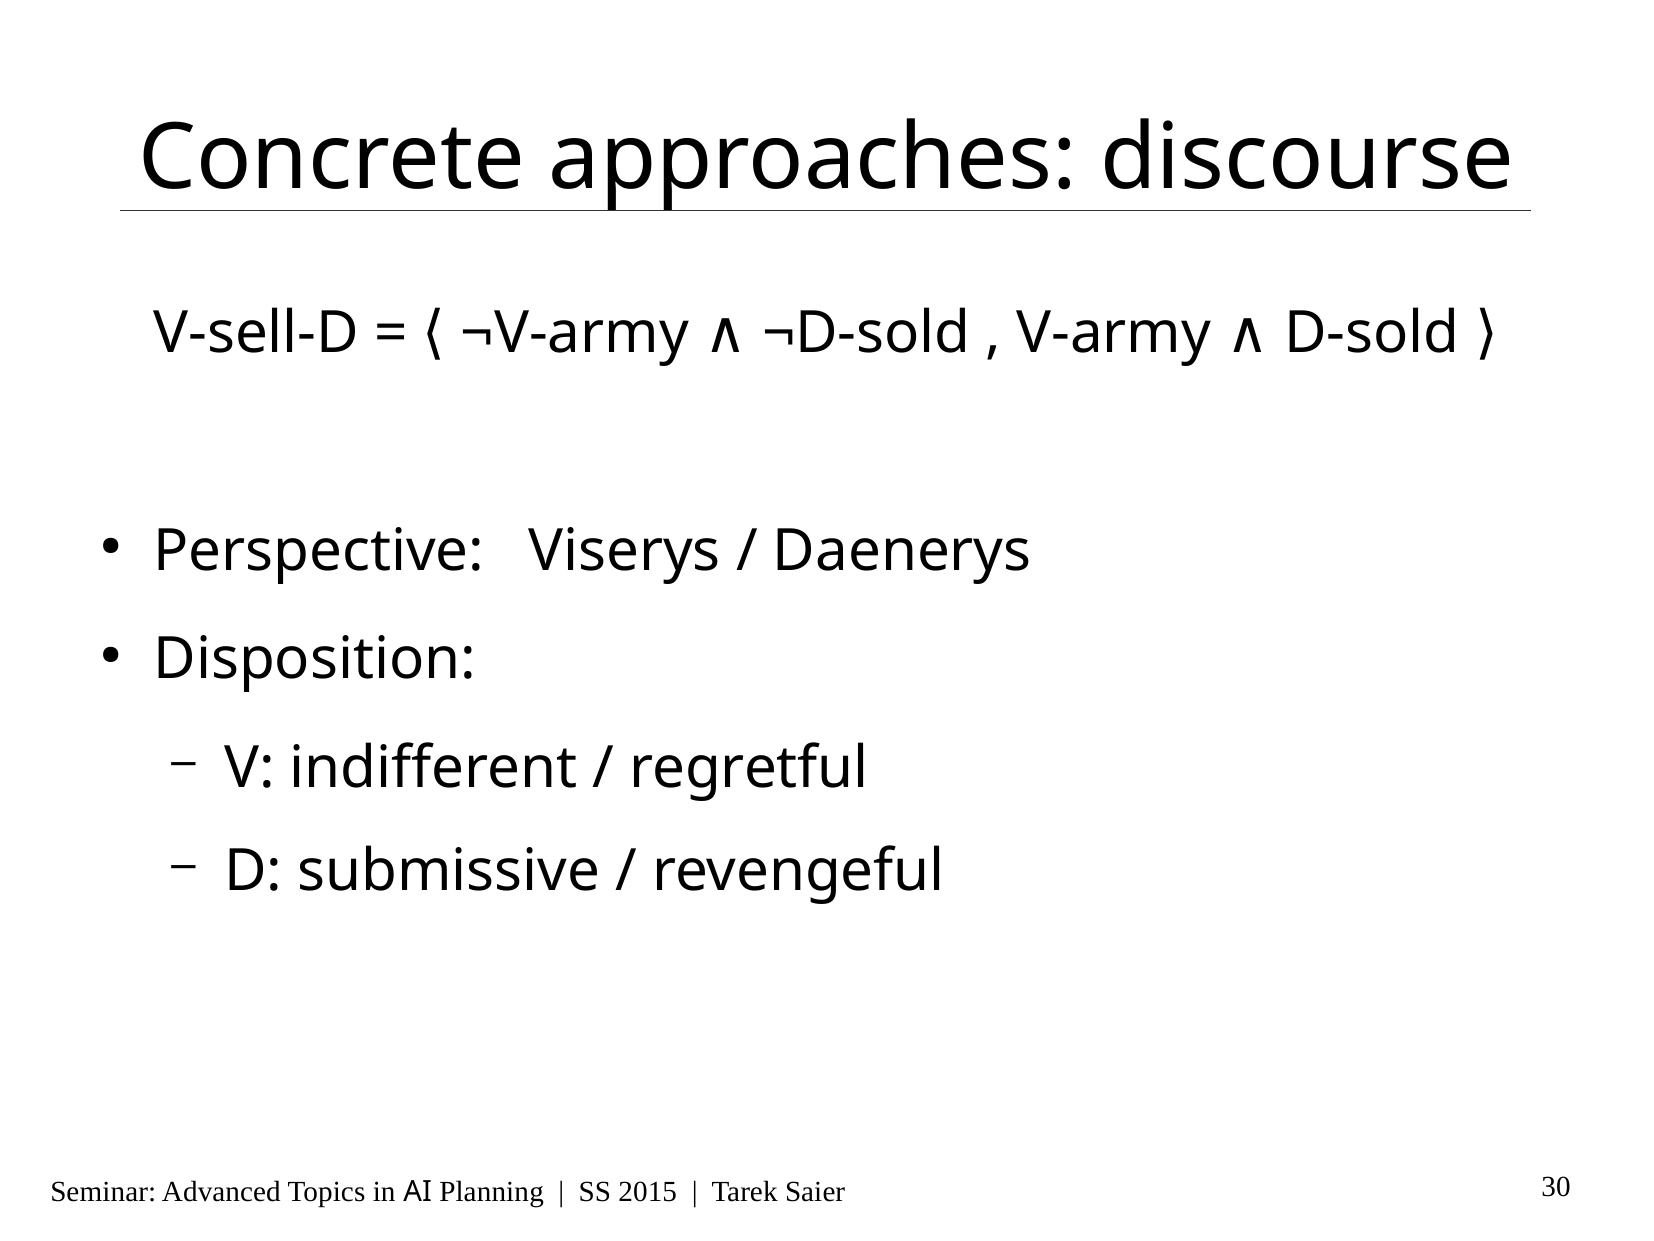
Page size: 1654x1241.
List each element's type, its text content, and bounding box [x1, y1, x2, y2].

list V-sell-D = ⟨ ¬V-army ∧ ¬D-sold , V-army ∧ D-sold ⟩ Perspective: Viserys / Daenerys Disposition: V: indifferent / regretful D: submissive / revengeful [82, 290, 1571, 995]
title Concrete approaches: discourse [82, 49, 1571, 257]
